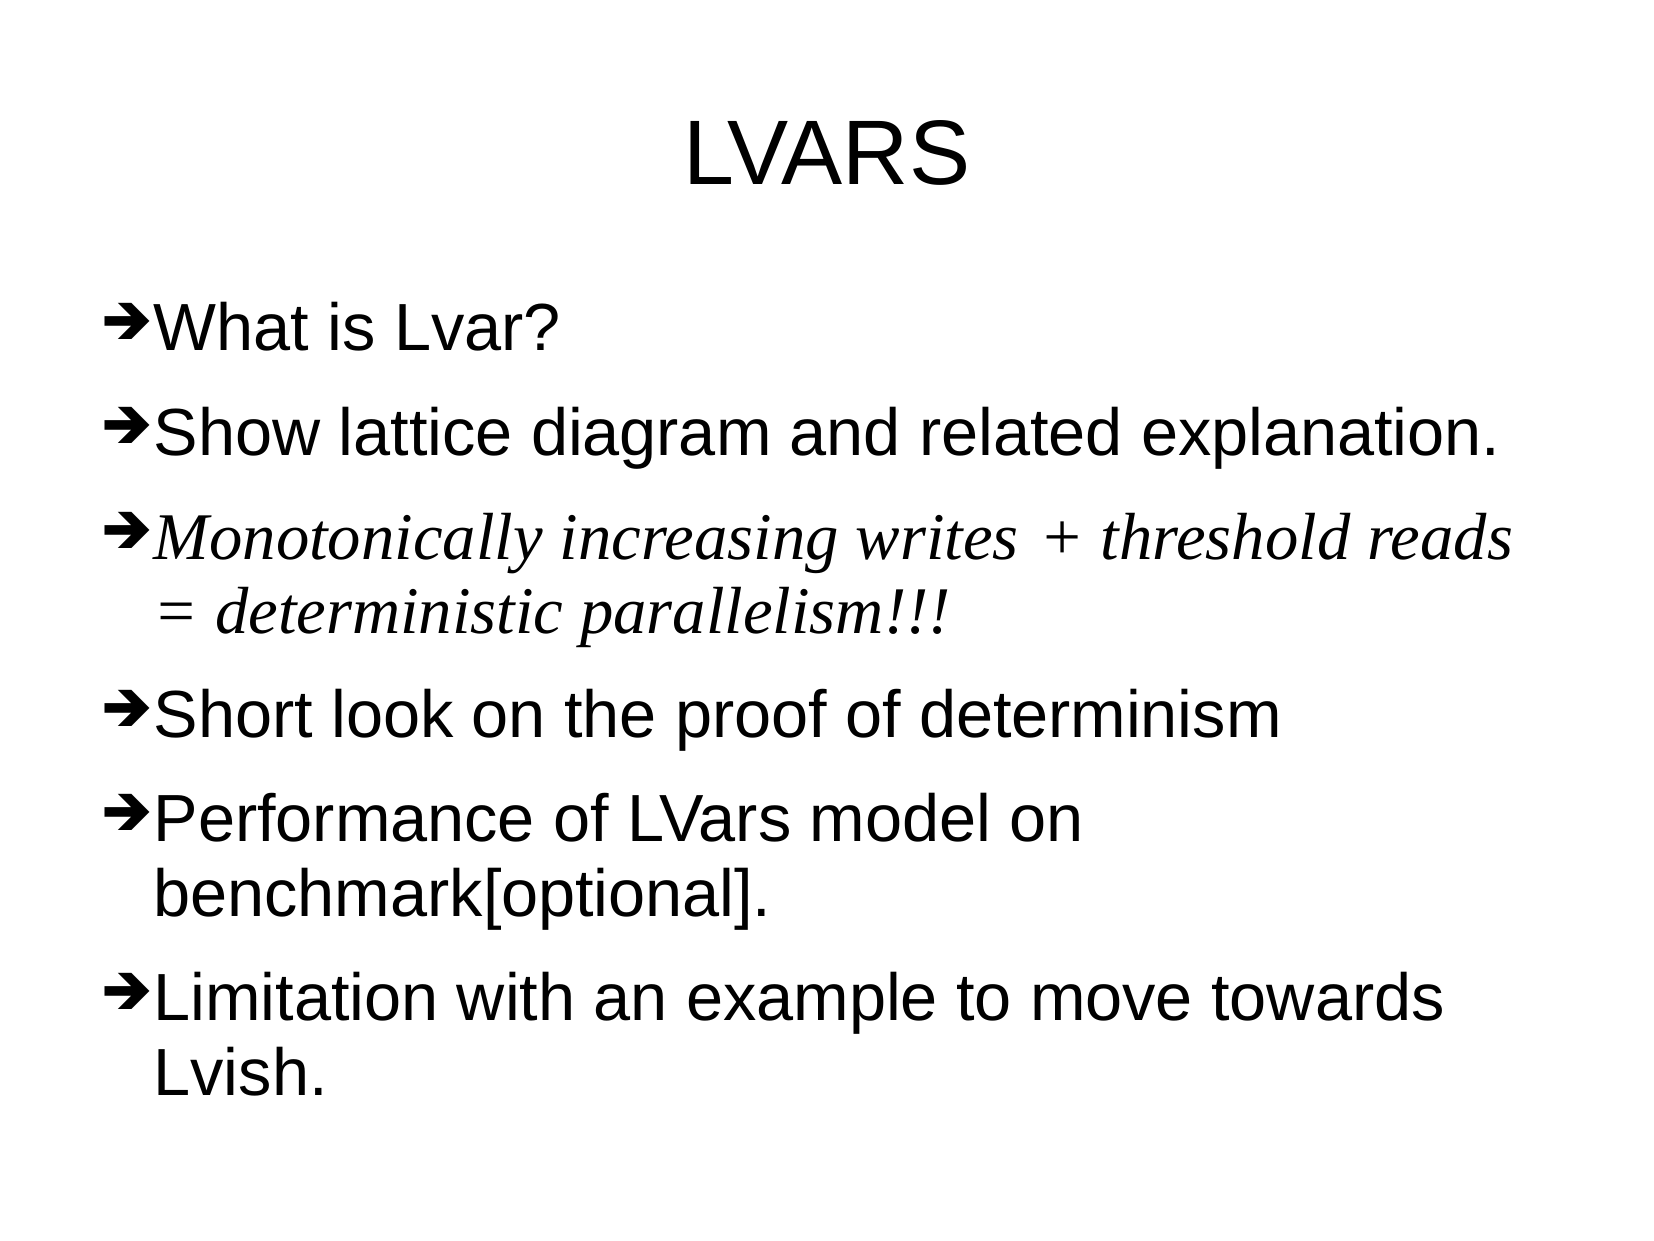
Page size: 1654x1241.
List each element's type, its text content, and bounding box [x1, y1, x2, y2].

list What is Lvar? Show lattice diagram and related explanation. Monotonically increasing writes + threshold reads = deterministic parallelism!!! Short look on the proof of determinism Performance of LVars model on benchmark[optional]. Limitation with an example to move towards Lvish. [82, 290, 1571, 1111]
title LVARS [82, 49, 1571, 257]
